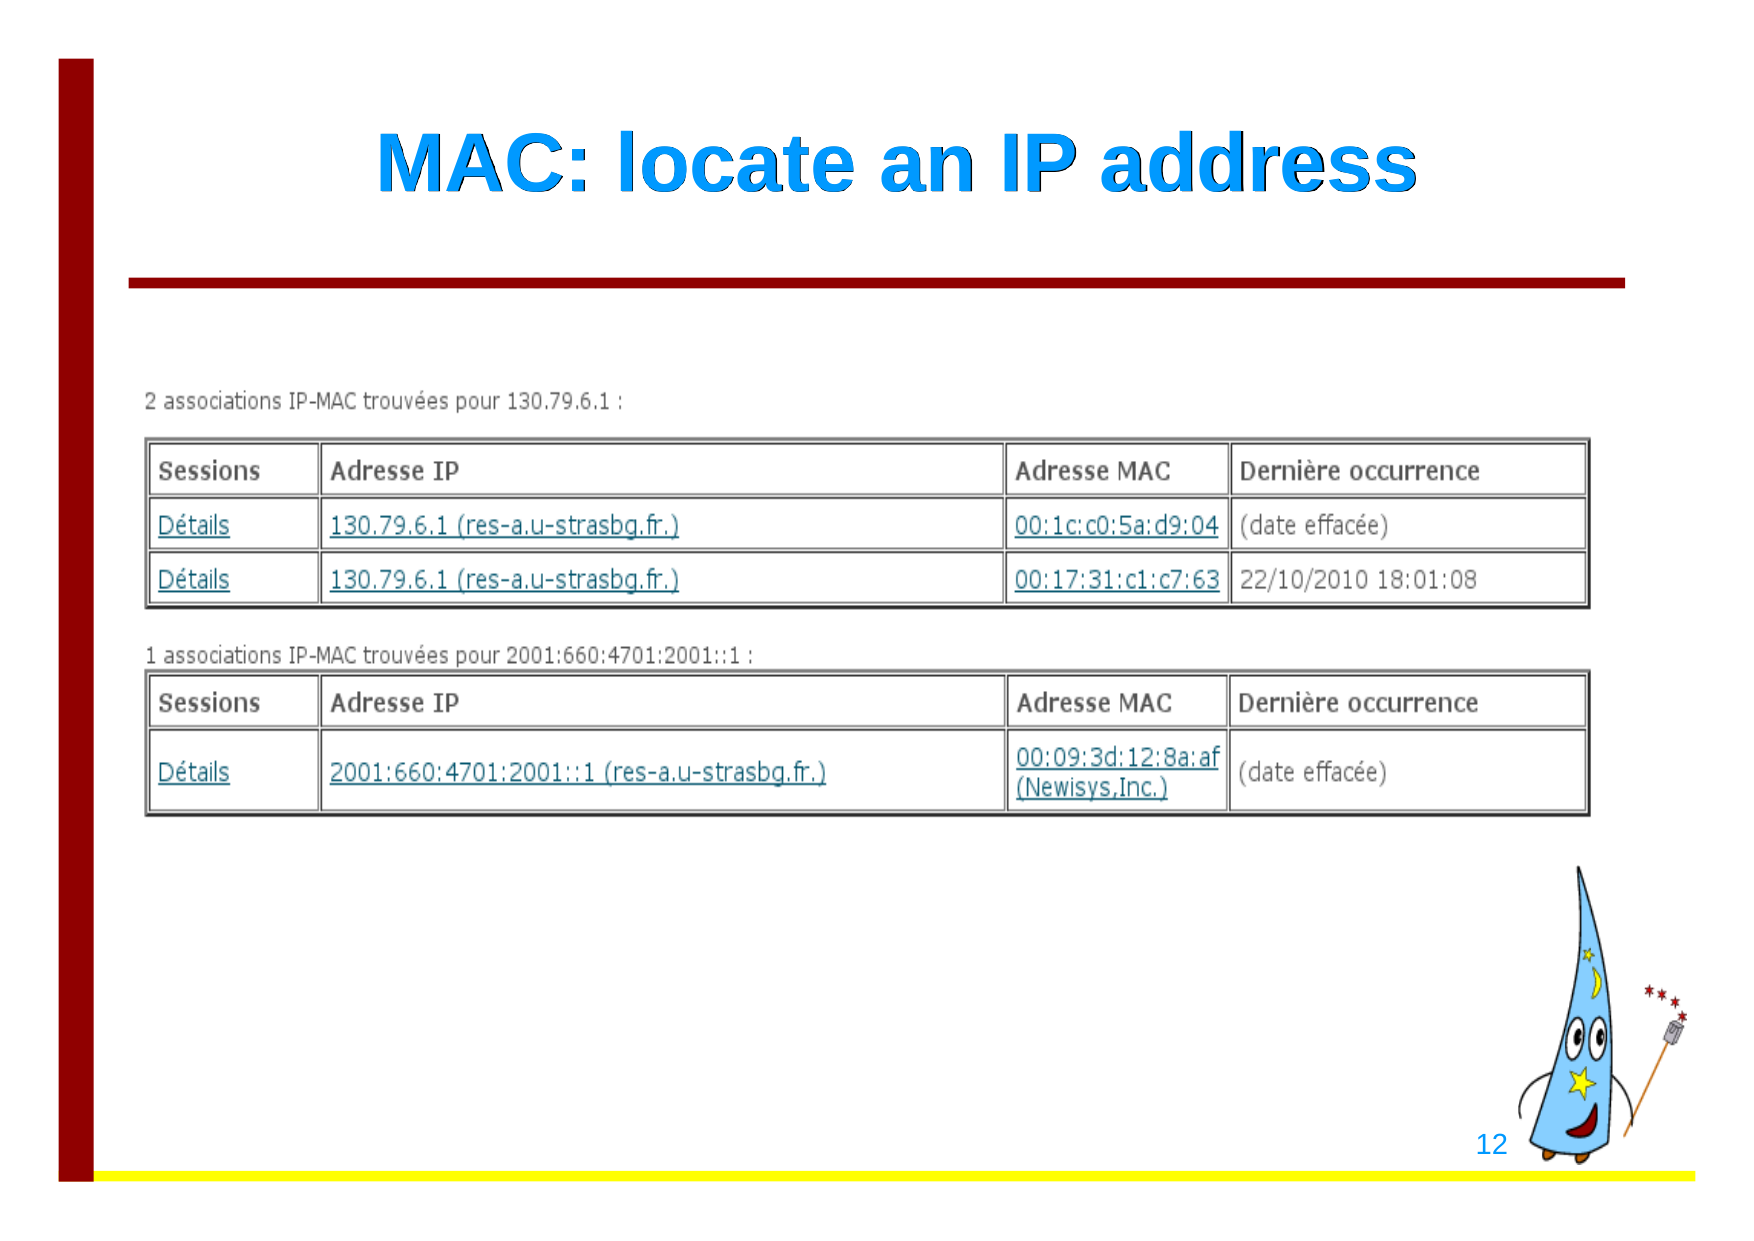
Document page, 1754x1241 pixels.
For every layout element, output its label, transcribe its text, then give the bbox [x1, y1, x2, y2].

picture [1518, 865, 1687, 1165]
picture [140, 374, 1614, 849]
title MAC: locate an IP address [152, 39, 1643, 287]
